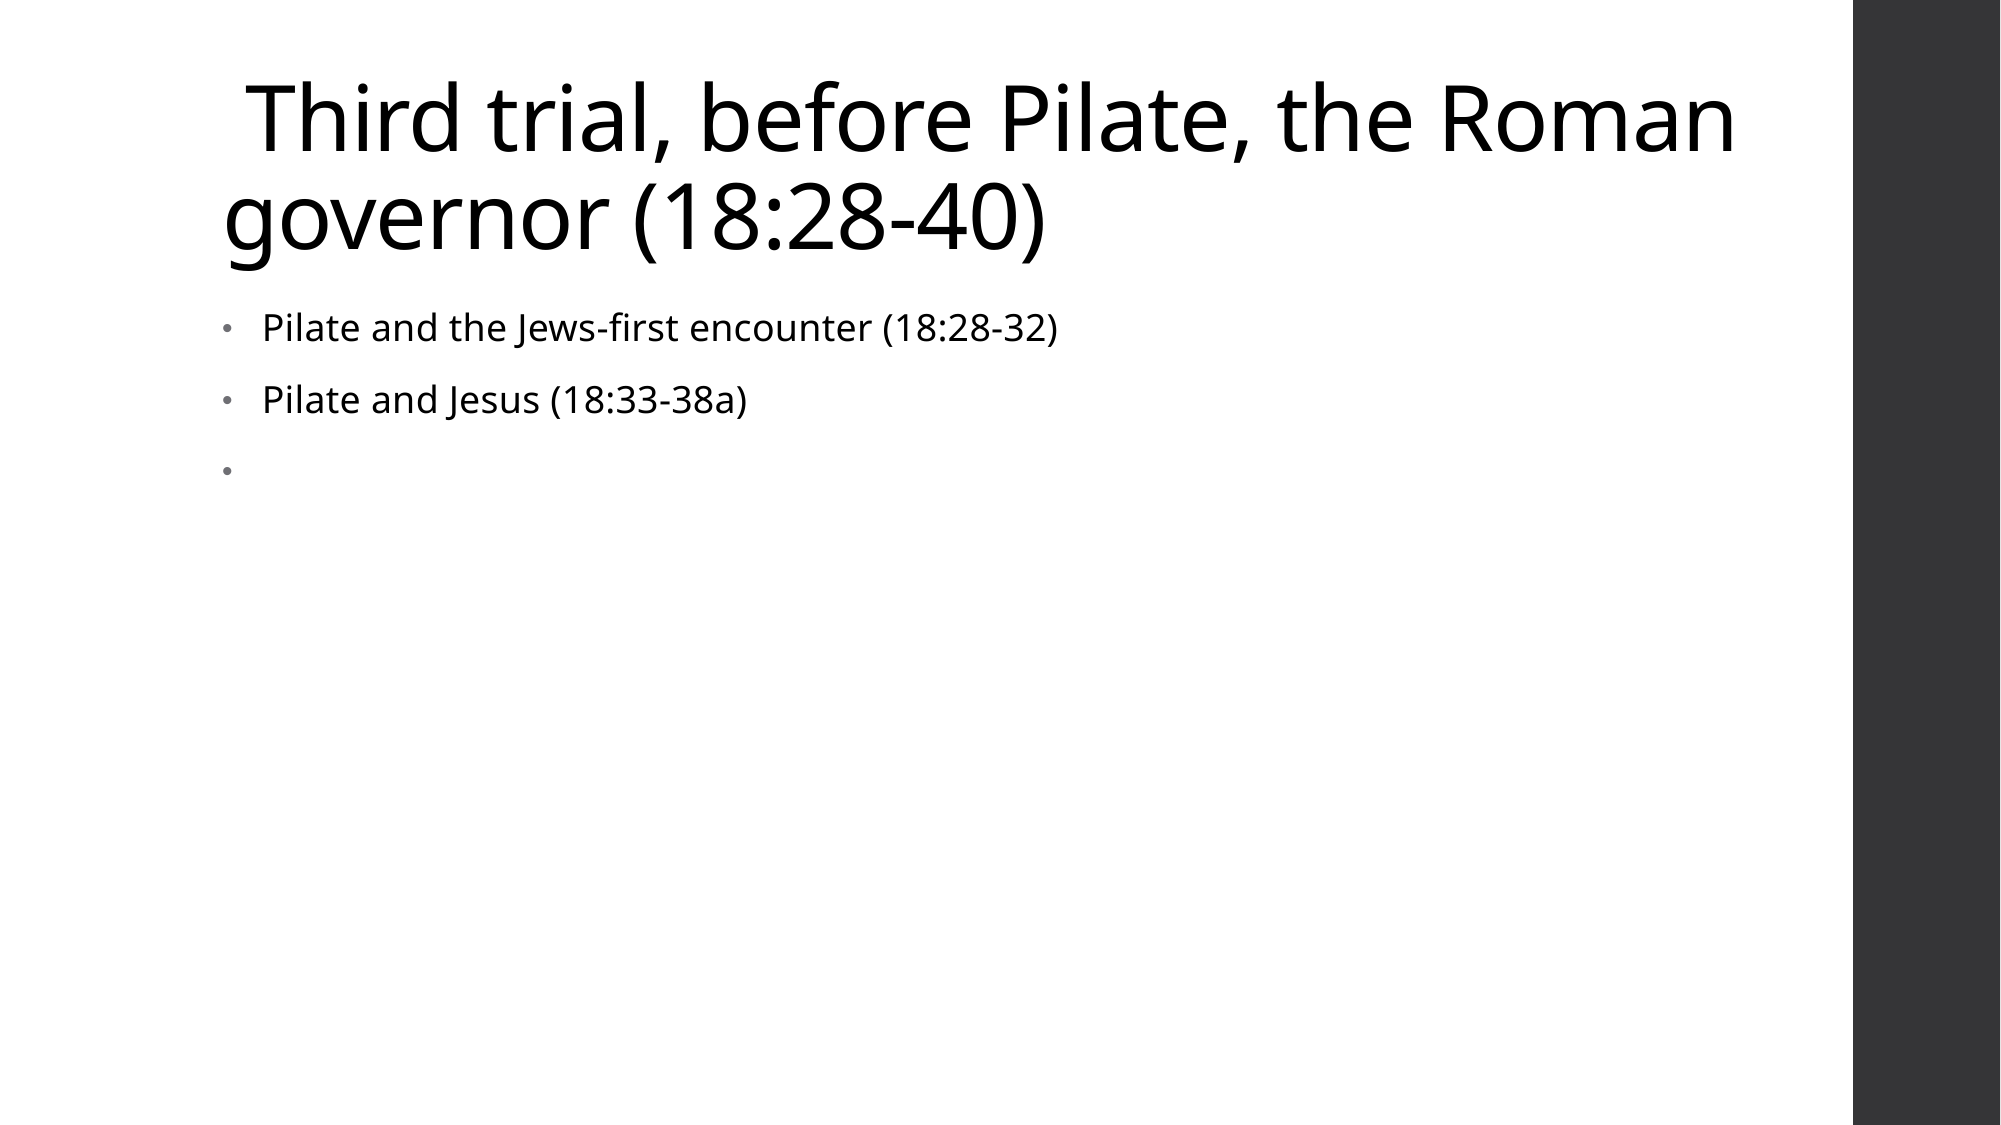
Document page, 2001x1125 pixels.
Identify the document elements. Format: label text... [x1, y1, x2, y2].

list Pilate and the Jews-first encounter (18:28-32) Pilate and Jesus (18:33-38a) [206, 299, 1617, 1014]
title Third trial, before Pilate, the Roman governor (18:28-40) [206, 60, 1797, 278]
